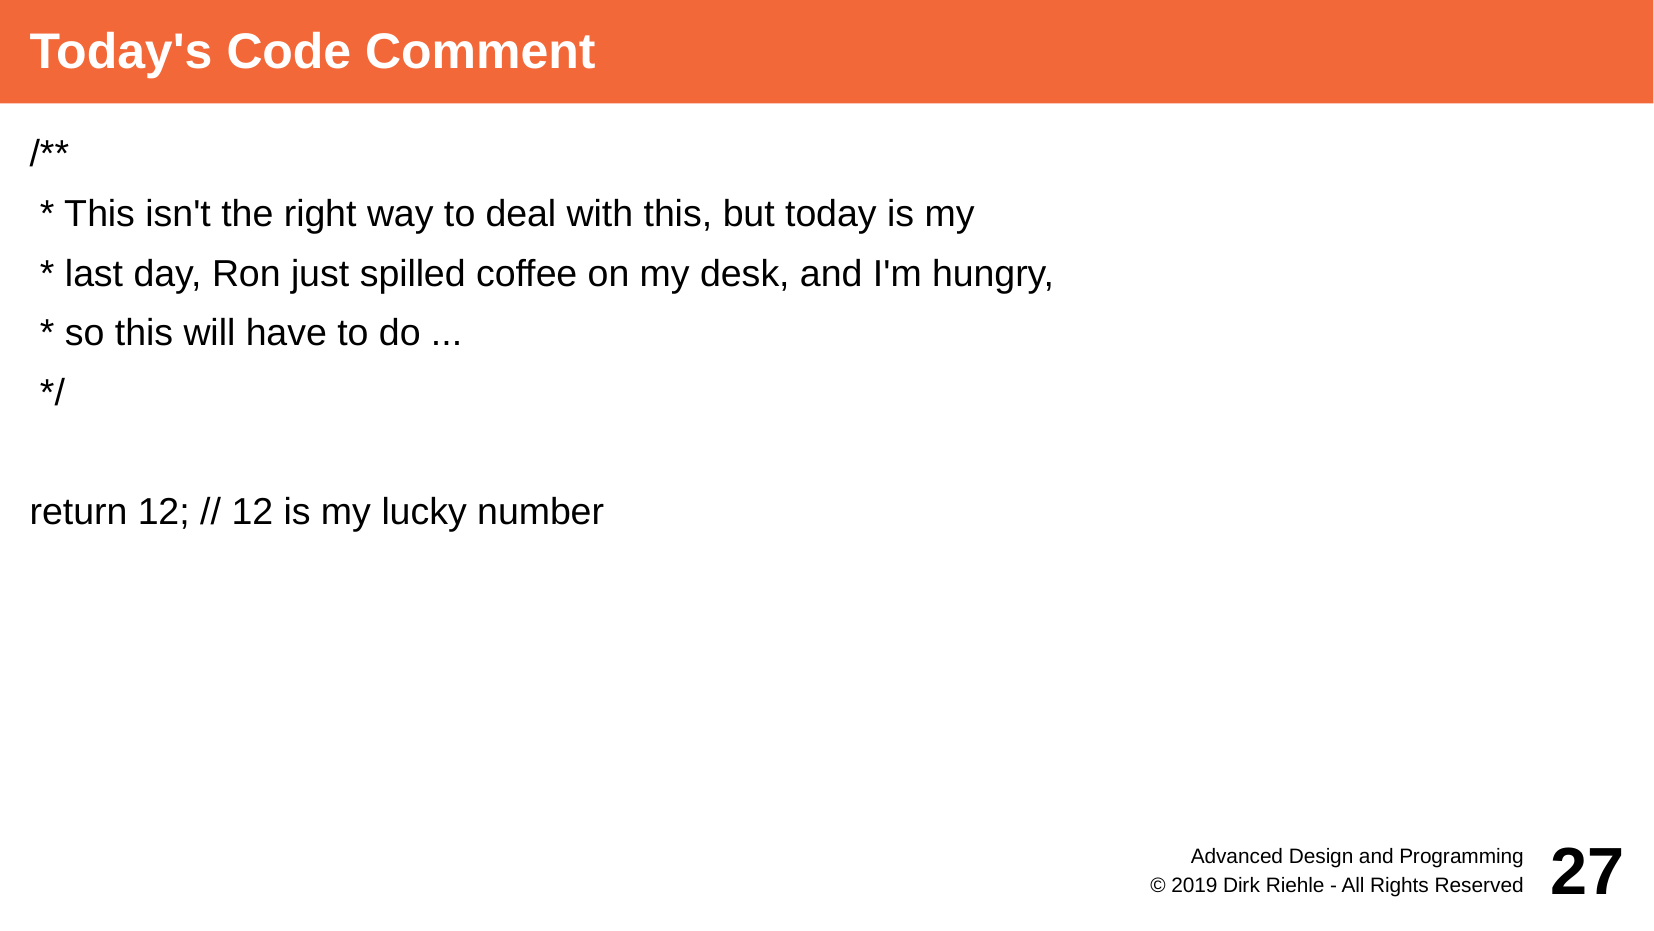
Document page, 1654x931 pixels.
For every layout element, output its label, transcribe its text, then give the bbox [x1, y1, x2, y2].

title Today's Code Comment [0, 0, 1654, 104]
list /** * This isn't the right way to deal with this, but today is my * last day, Ron just spilled coffee on my desk, and I'm hungry, * so this will have to do ... */ return 12; // 12 is my lucky number [29, 132, 1625, 813]
